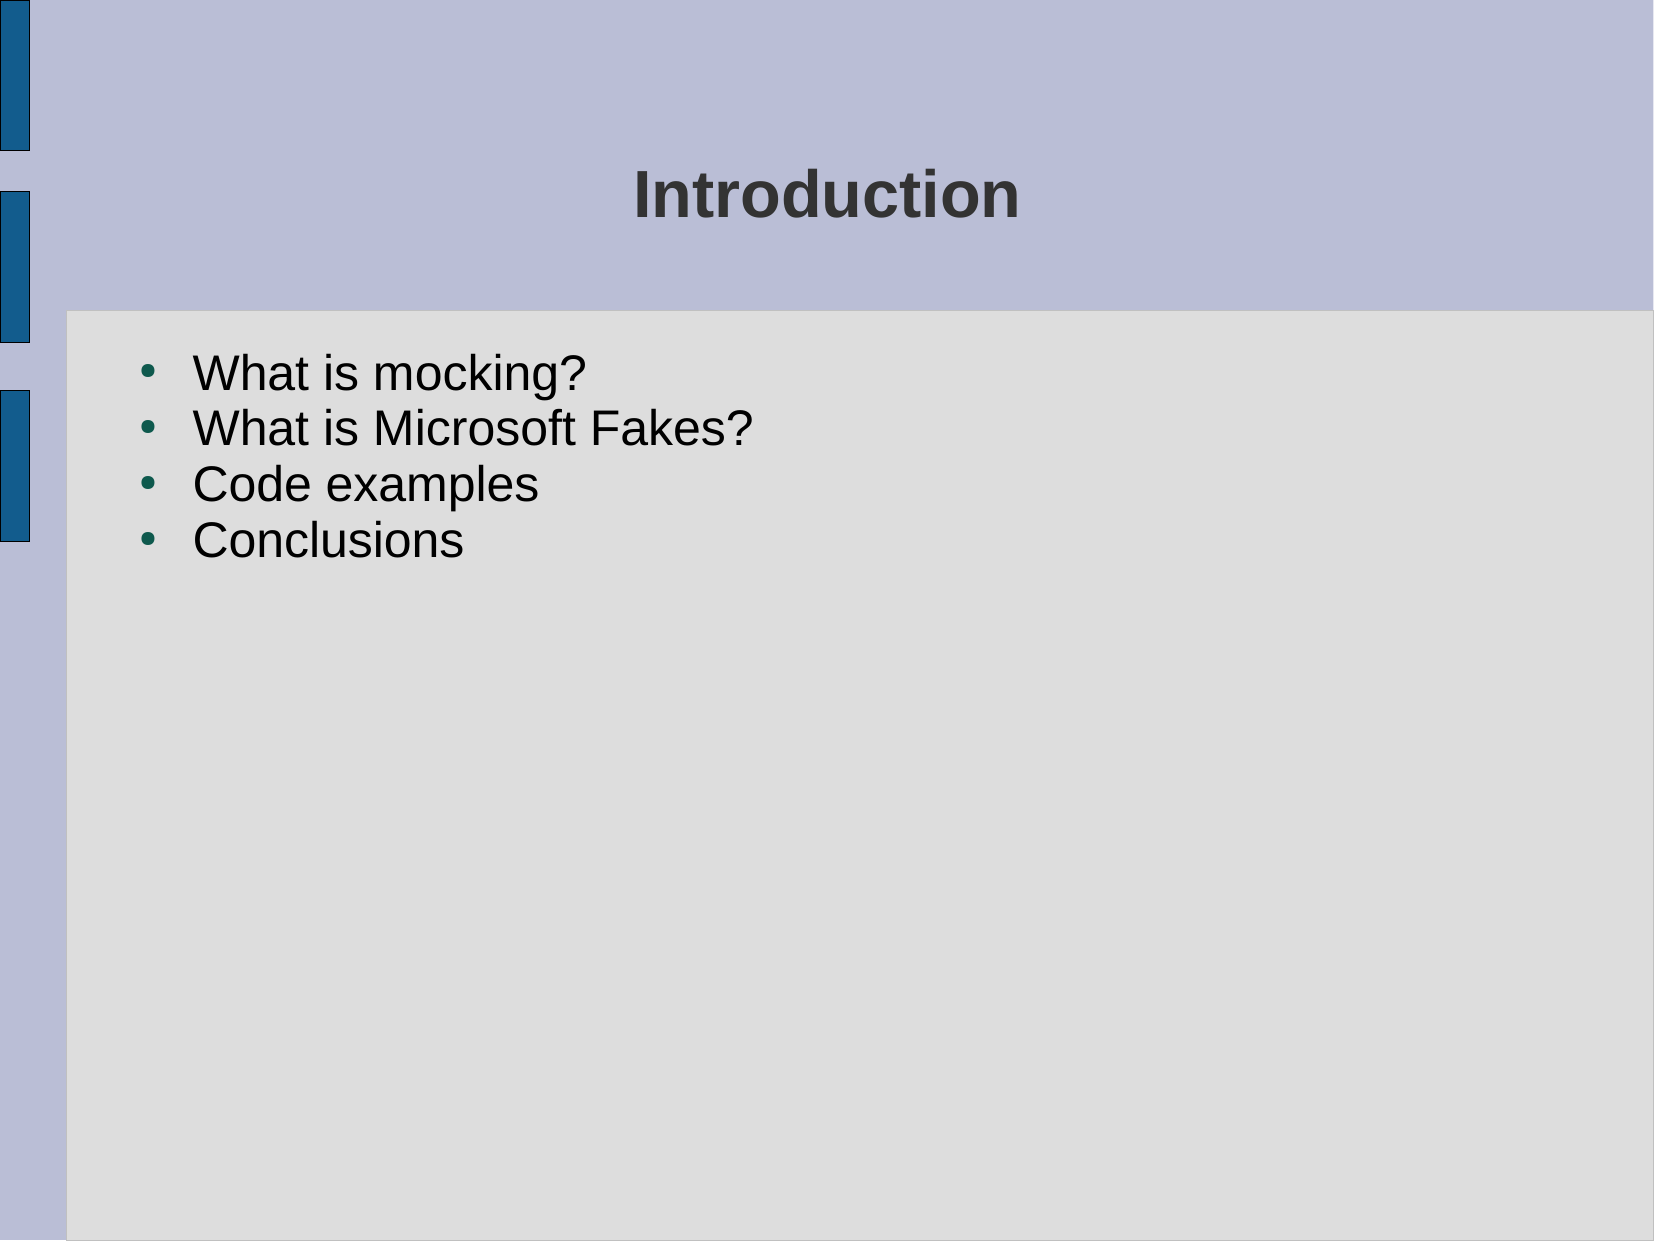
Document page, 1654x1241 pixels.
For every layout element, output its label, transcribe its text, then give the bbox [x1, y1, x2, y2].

title Introduction [121, 91, 1534, 299]
list What is mocking? What is Microsoft Fakes? Code examples Conclusions [121, 344, 1534, 1127]
